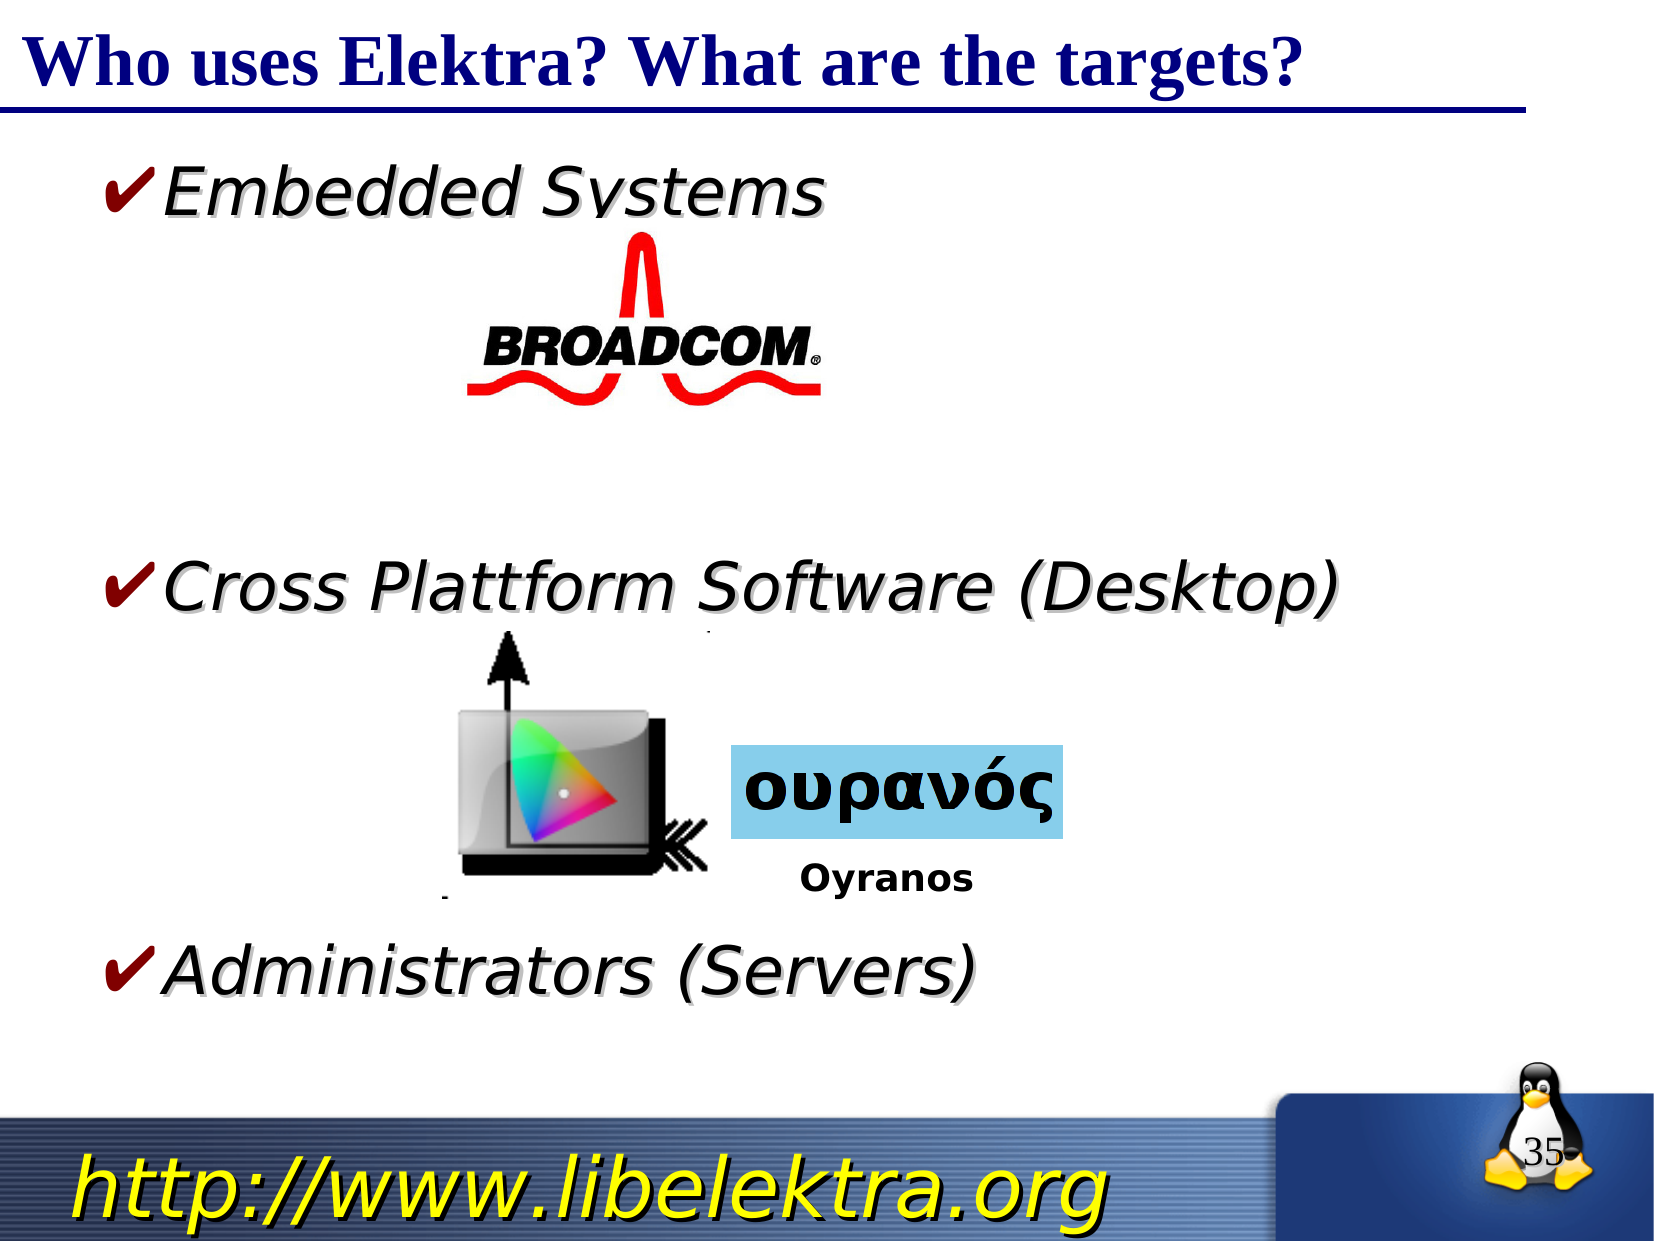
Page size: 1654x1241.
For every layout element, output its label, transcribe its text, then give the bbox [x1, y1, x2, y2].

picture [0, 1061, 1654, 1241]
text_box Embedded Systems [104, 147, 1152, 226]
text_box Administrators (Servers) [104, 927, 1152, 1006]
text_box <Nummer> [1370, 1122, 1565, 1178]
picture [461, 218, 827, 415]
picture [442, 631, 710, 899]
text_box Who uses Elektra? What are the targets? [21, 14, 1611, 111]
text_box Cross Plattform Software (Desktop) [104, 543, 1565, 622]
picture [731, 745, 1063, 839]
text_box Oyranos [799, 854, 975, 898]
